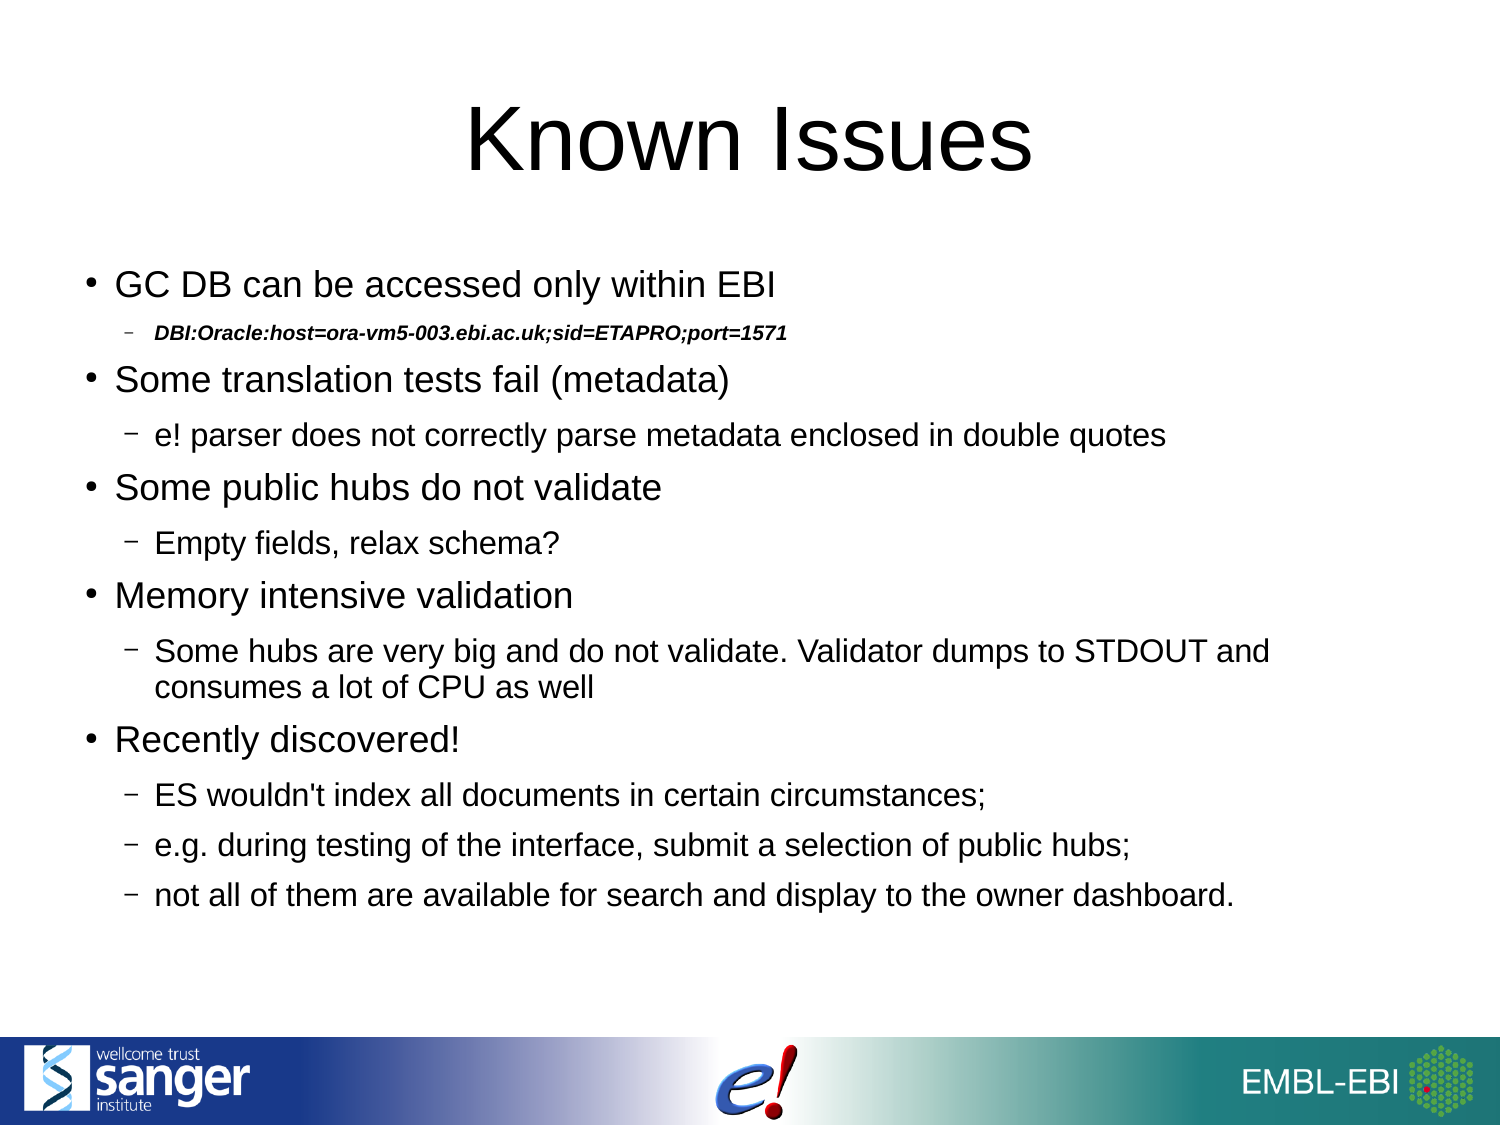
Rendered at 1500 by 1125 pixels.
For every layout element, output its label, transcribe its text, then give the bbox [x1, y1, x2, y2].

picture [0, 1037, 1500, 1125]
title Known Issues [75, 44, 1425, 233]
list GC DB can be accessed only within EBI DBI:Oracle:host=ora-vm5-003.ebi.ac.uk;sid=ETAPRO;port=1571 Some translation tests fail (metadata) e! parser does not correctly parse metadata enclosed in double quotes Some public hubs do not validate Empty fields, relax schema? Memory intensive validation Some hubs are very big and do not validate. Validator dumps to STDOUT and consumes a lot of CPU as well Recently discovered! ES wouldn't index all documents in certain circumstances; e.g. during testing of the interface, submit a selection of public hubs; not all of them are available for search and display to the owner dashboard. [75, 263, 1395, 916]
